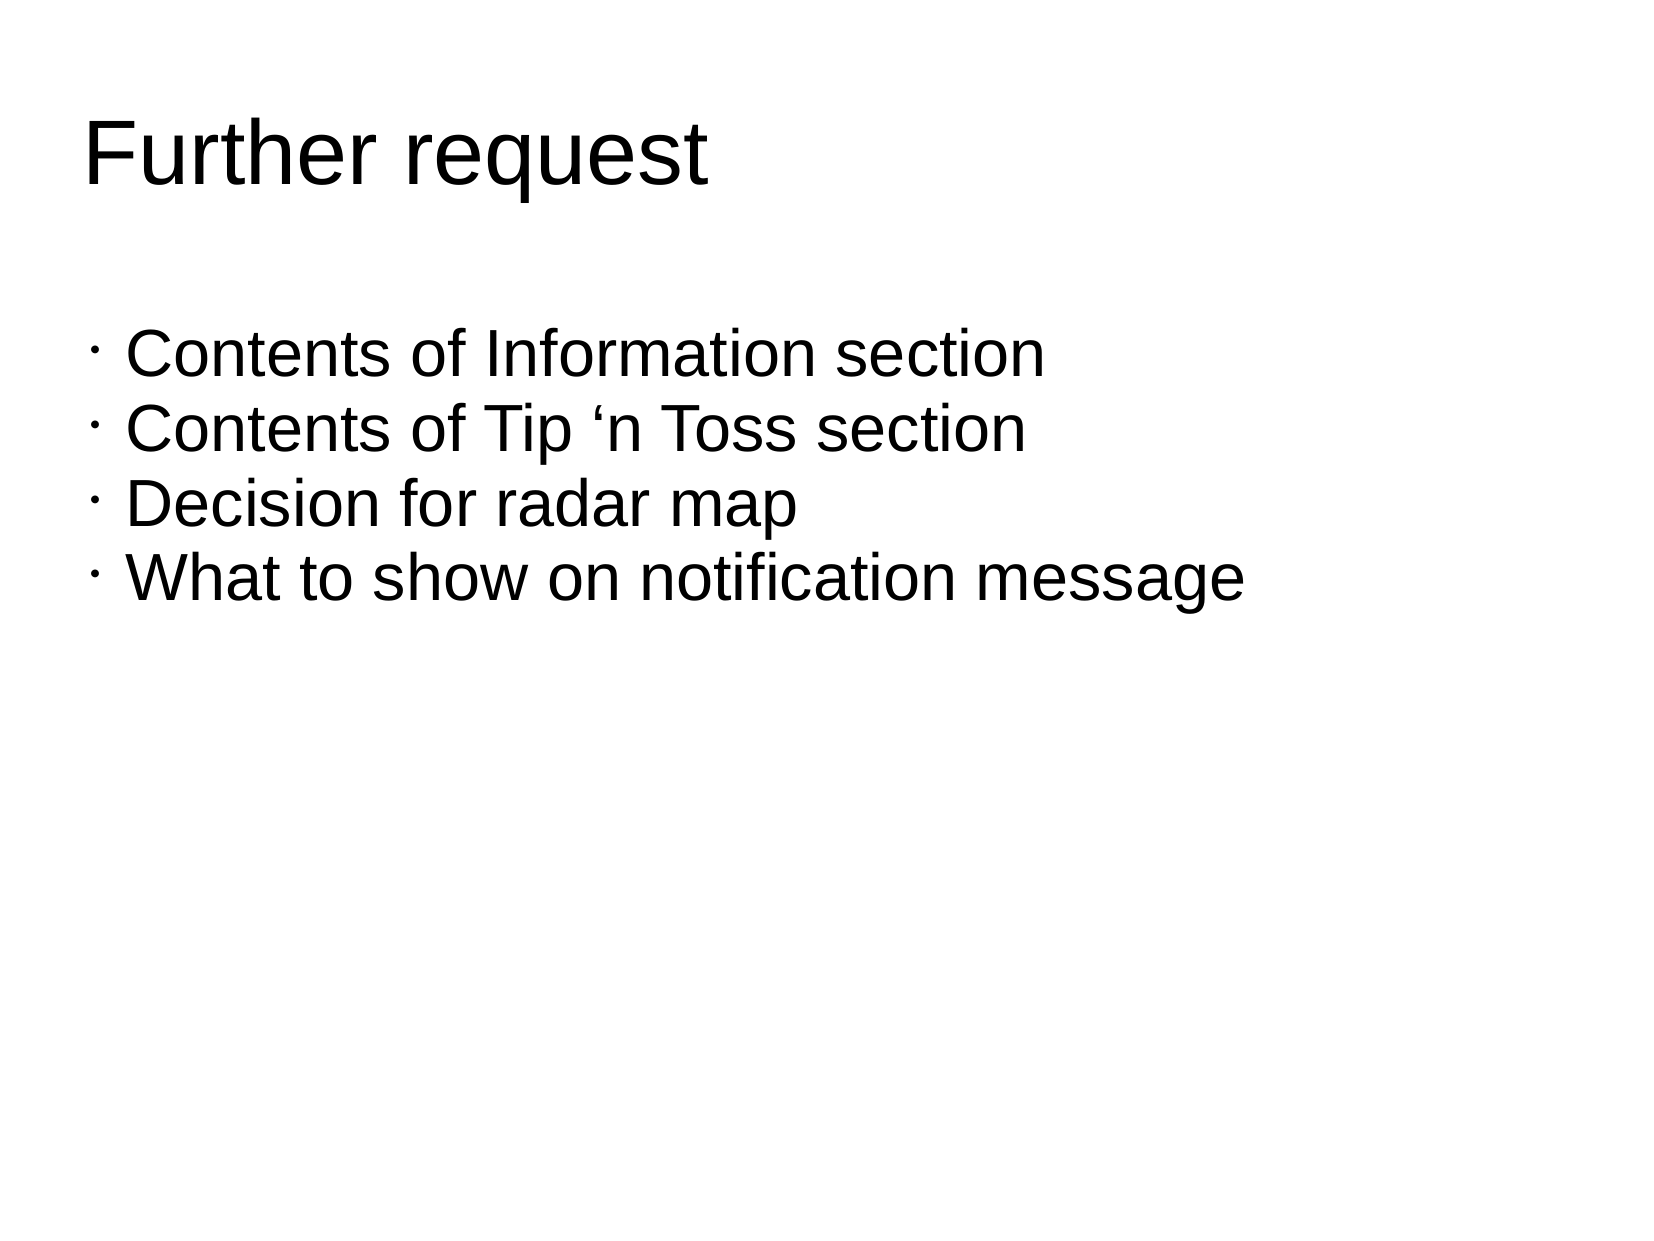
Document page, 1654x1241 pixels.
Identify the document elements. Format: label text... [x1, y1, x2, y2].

text_box Contents of Information section Contents of Tip ‘n Toss section Decision for radar map What to show on notification message [90, 315, 1501, 1036]
title Further request [82, 49, 1571, 257]
